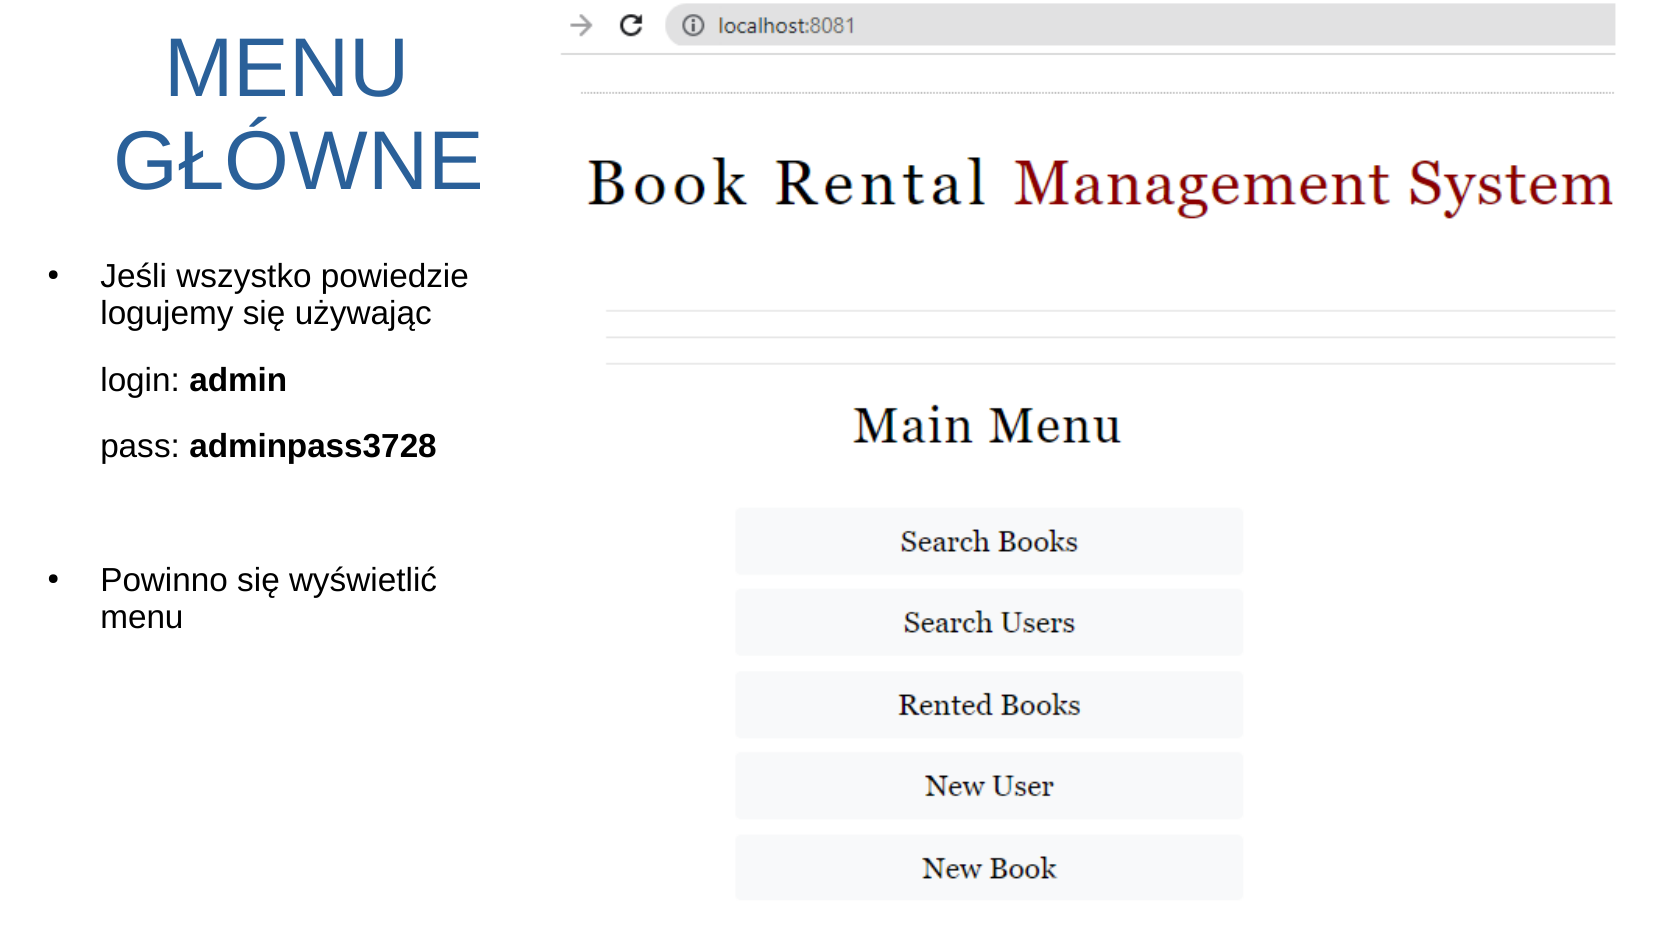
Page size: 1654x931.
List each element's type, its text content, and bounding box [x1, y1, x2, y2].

list Jeśli wszystko powiedzie logujemy się używając login: admin pass: adminpass3728 Powinno się wyświetlić menu [29, 257, 555, 916]
title MENU GŁÓWNE [29, 21, 555, 208]
picture [555, 0, 1625, 930]
